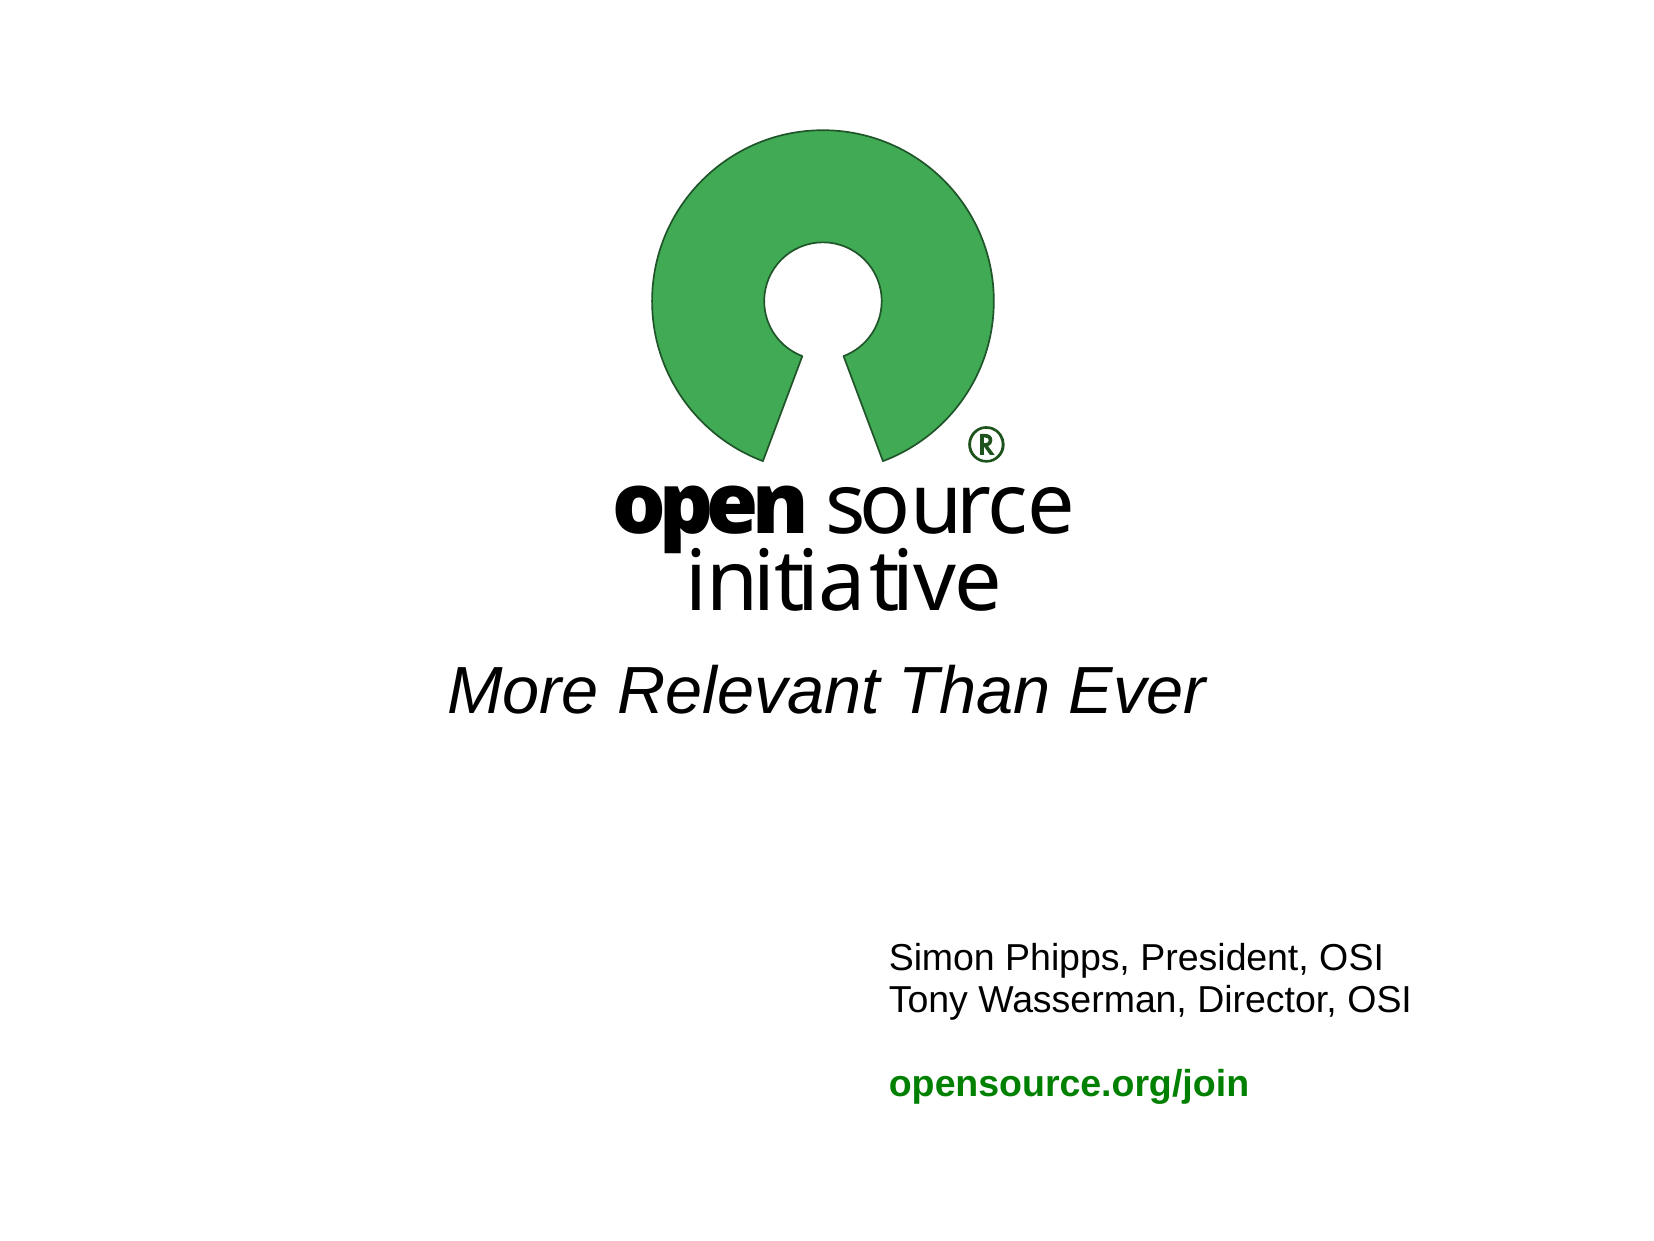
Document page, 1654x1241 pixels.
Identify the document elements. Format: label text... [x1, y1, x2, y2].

picture [519, 78, 1129, 626]
subtitle More Relevant Than Ever [82, 496, 1571, 886]
text_box Simon Phipps, President, OSI Tony Wasserman, Director, OSI opensource.org/join [874, 928, 1512, 1112]
